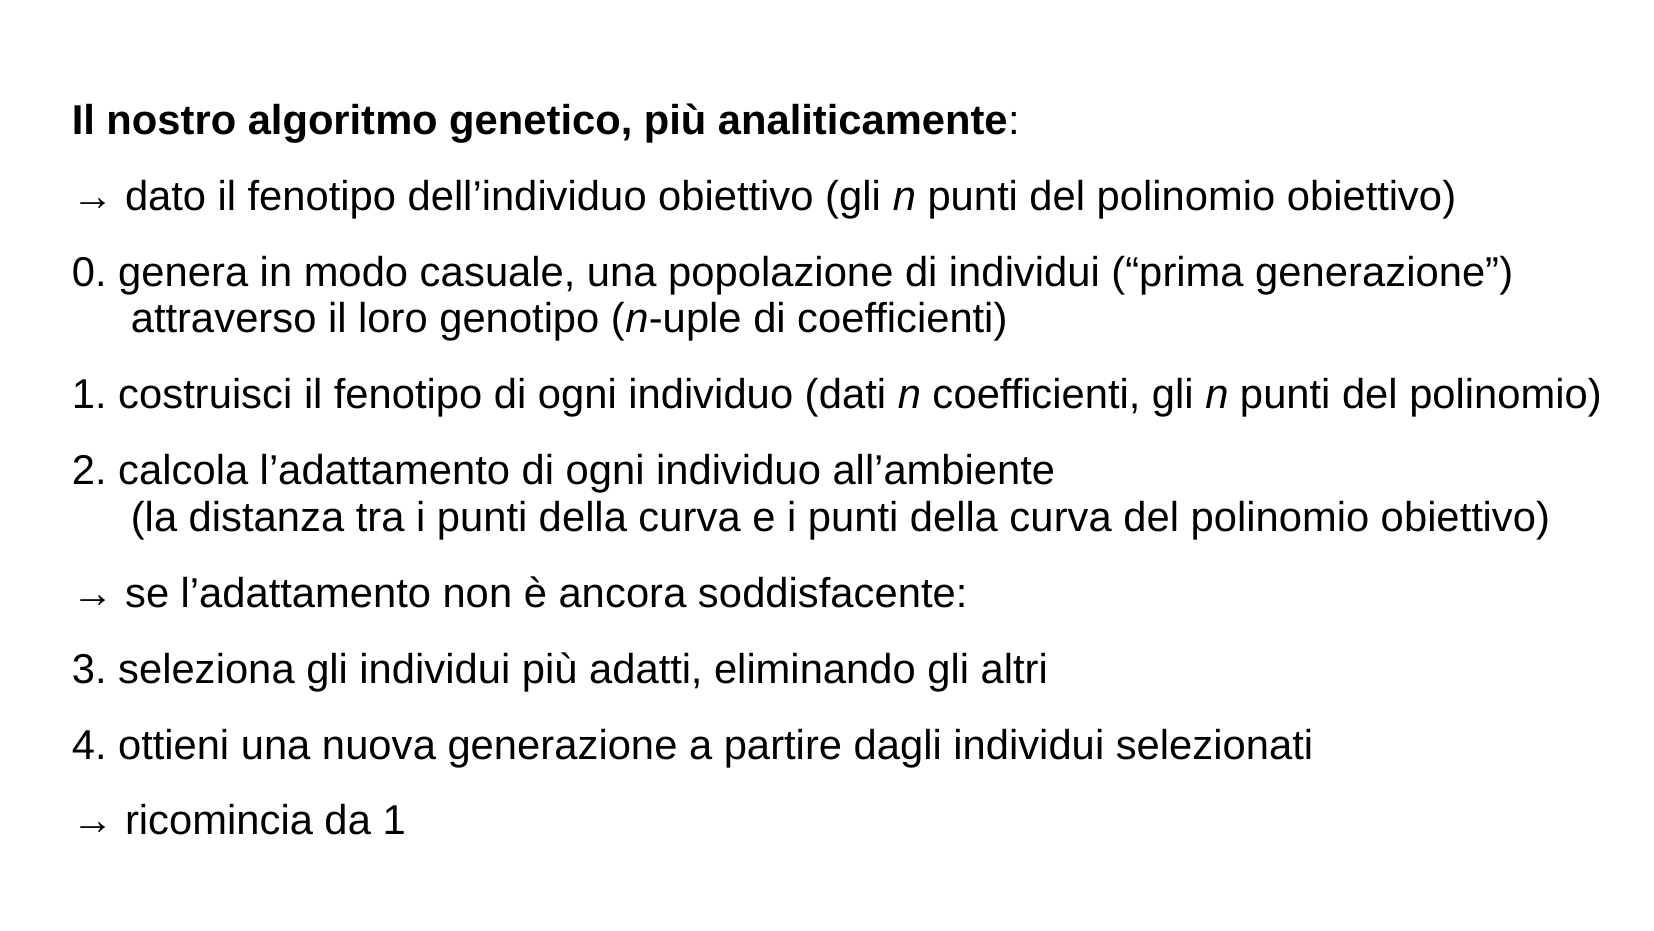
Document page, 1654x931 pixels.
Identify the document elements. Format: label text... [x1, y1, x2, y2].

list Il nostro algoritmo genetico, più analiticamente: → dato il fenotipo dell’individuo obiettivo (gli n punti del polinomio obiettivo) 0. genera in modo casuale, una popolazione di individui (“prima generazione”) attraverso il loro genotipo (n-uple di coefficienti) 1. costruisci il fenotipo di ogni individuo (dati n coefficienti, gli n punti del polinomio) 2. calcola l’adattamento di ogni individuo all’ambiente (la distanza tra i punti della curva e i punti della curva del polinomio obiettivo) → se l’adattamento non è ancora soddisfacente: 3. seleziona gli individui più adatti, eliminando gli altri 4. ottieni una nuova generazione a partire dagli individui selezionati → ricomincia da 1 [71, 96, 1606, 861]
